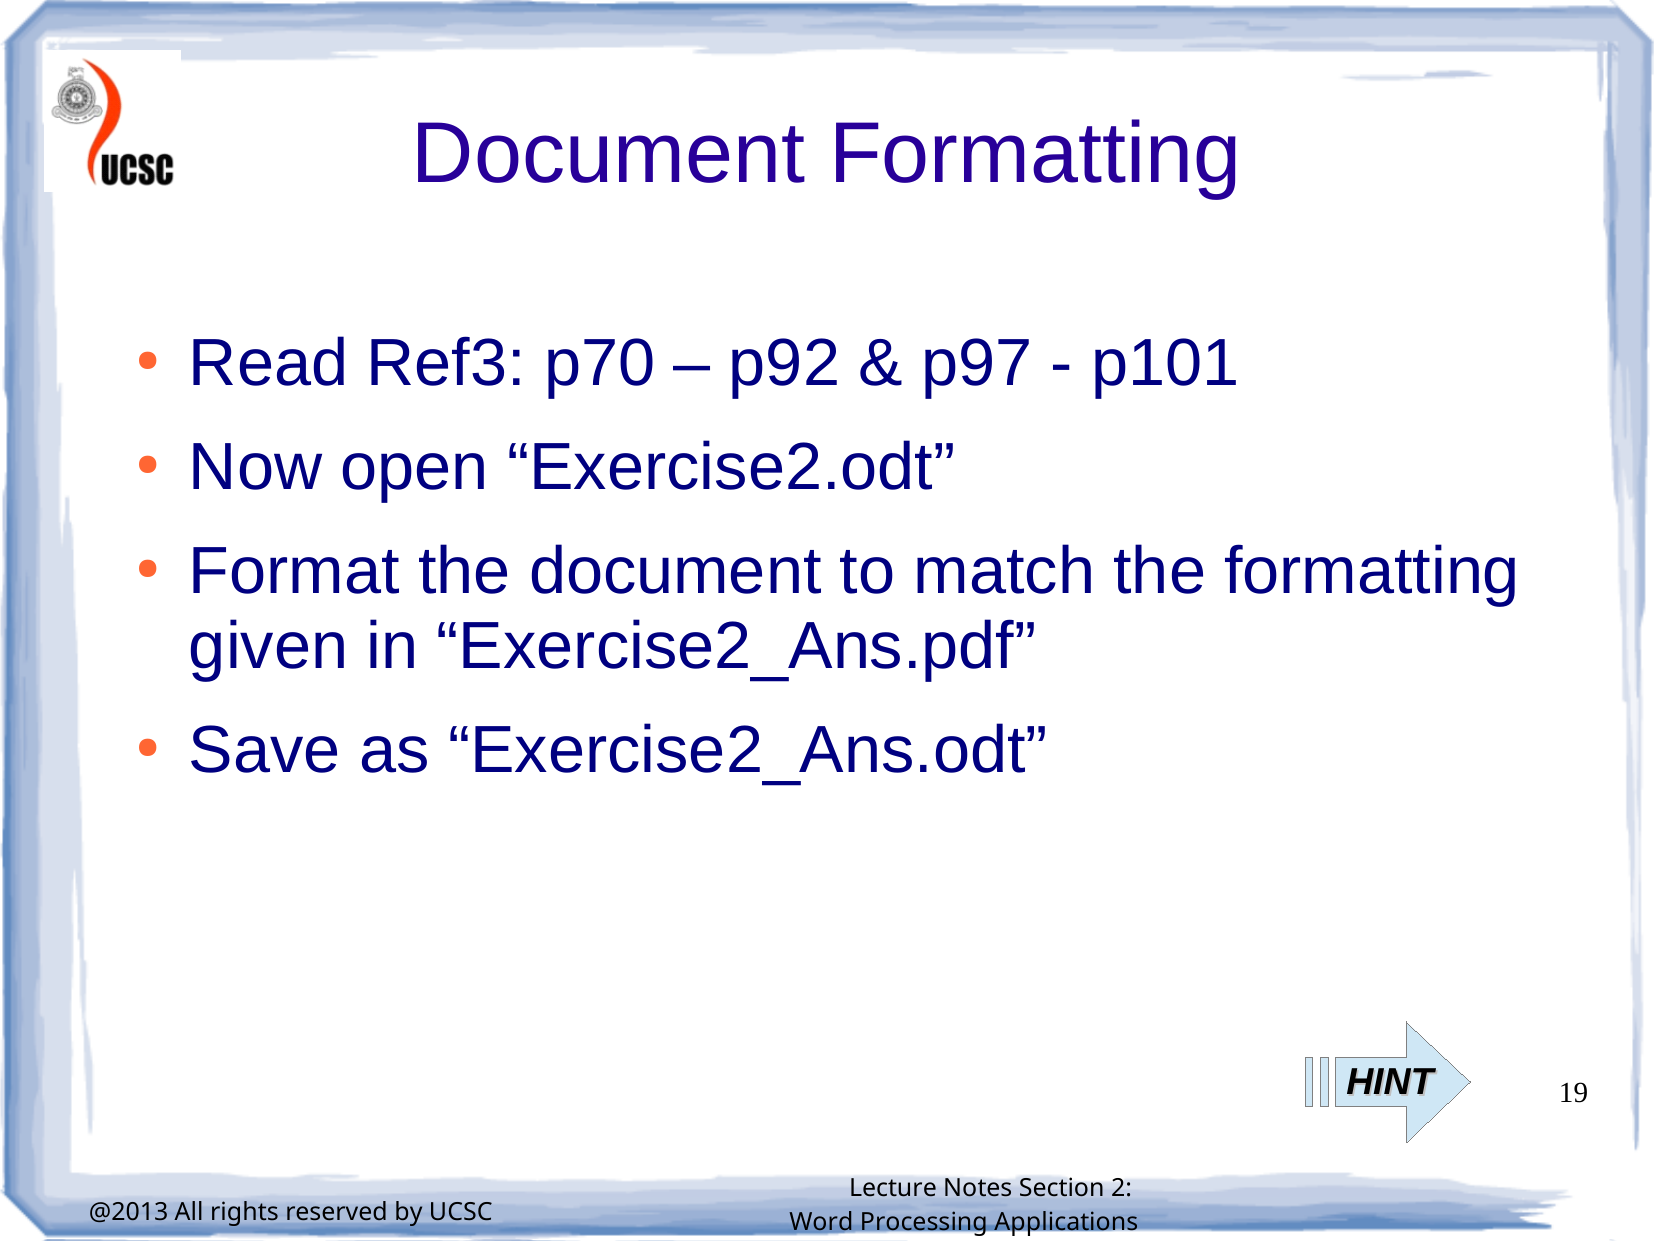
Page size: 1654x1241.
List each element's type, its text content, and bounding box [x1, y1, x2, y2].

list Read Ref3: p70 – p92 & p97 - p101 Now open “Exercise2.odt” Format the document to match the formatting given in “Exercise2_Ans.pdf” Save as “Exercise2_Ans.odt” [118, 324, 1571, 1004]
text_box HINT [1320, 1057, 1329, 1107]
text_box HINT [1305, 1057, 1313, 1107]
text_box HINT [1335, 1021, 1471, 1143]
picture [0, 0, 1654, 1241]
title Document Formatting [82, 49, 1571, 257]
